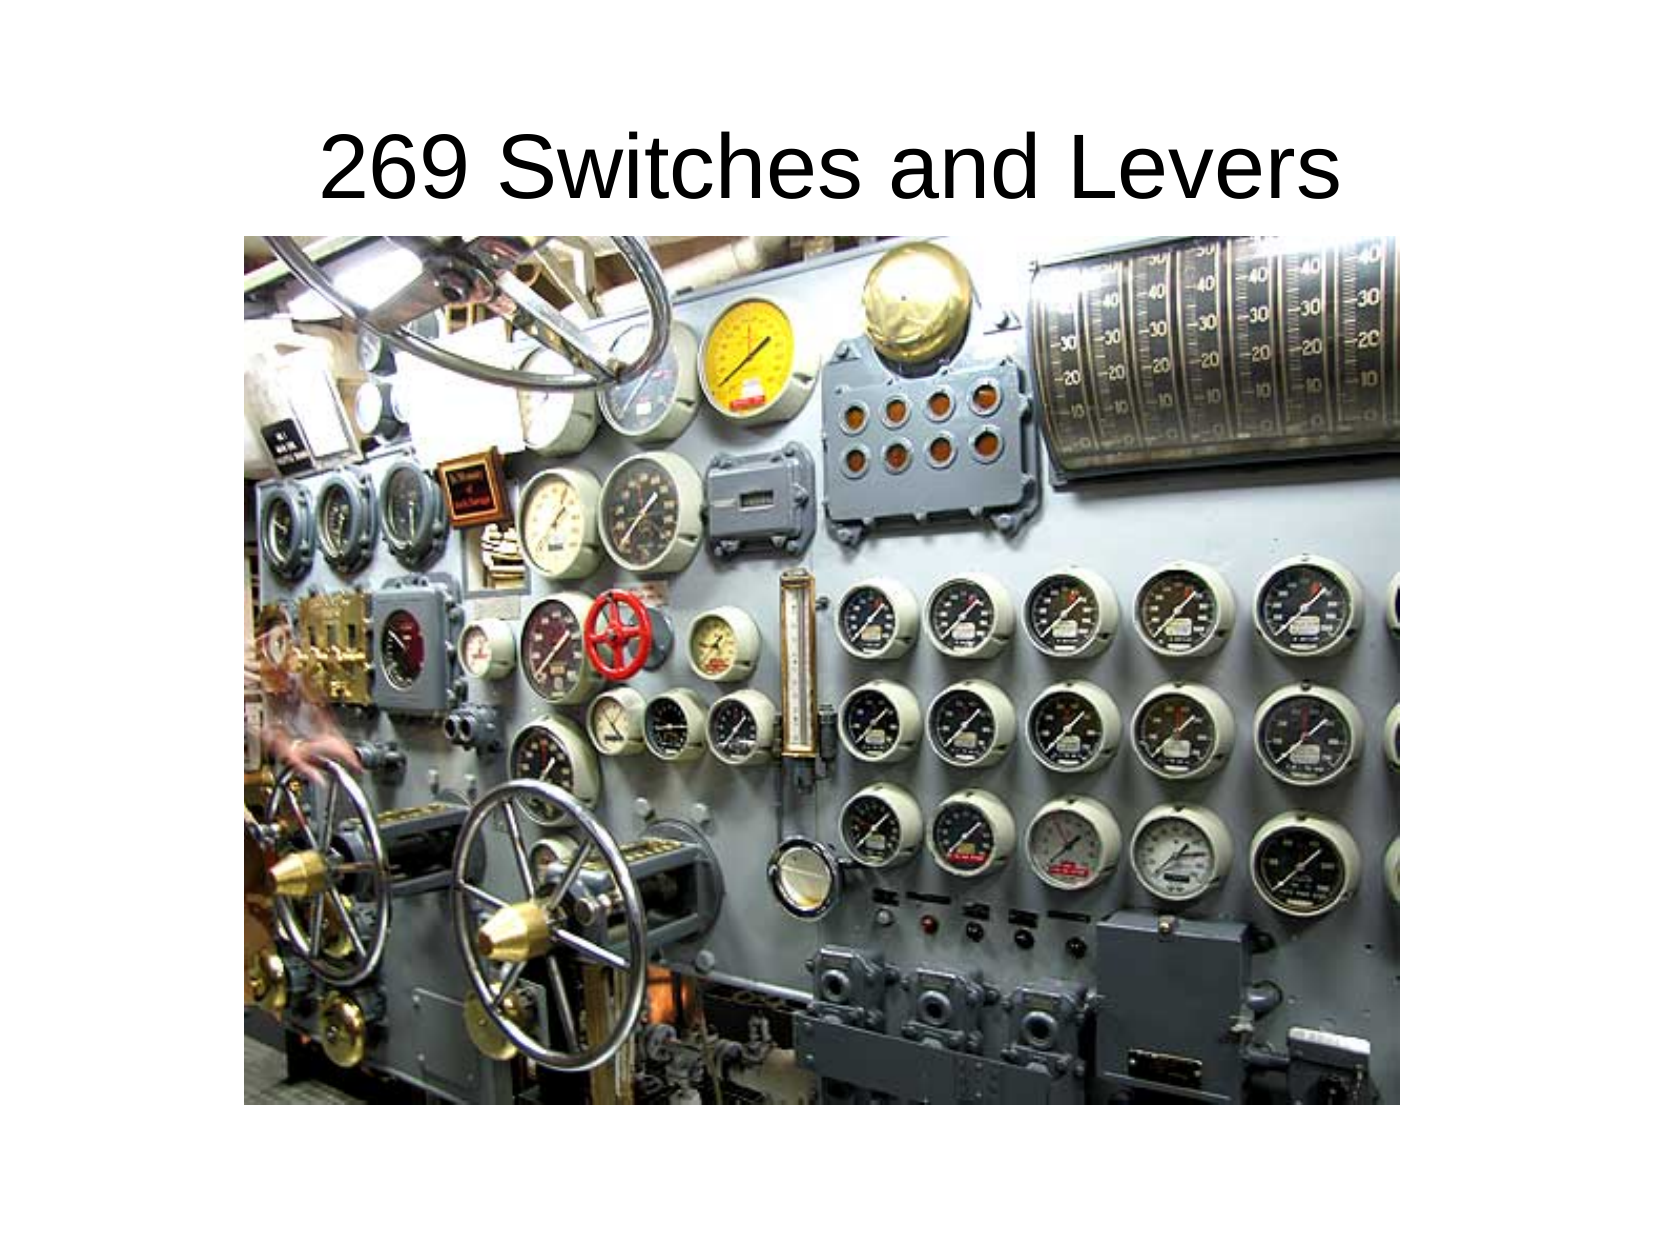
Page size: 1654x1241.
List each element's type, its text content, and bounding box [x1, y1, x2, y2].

picture [244, 236, 1400, 1105]
title 269 Switches and Levers [86, 70, 1576, 263]
